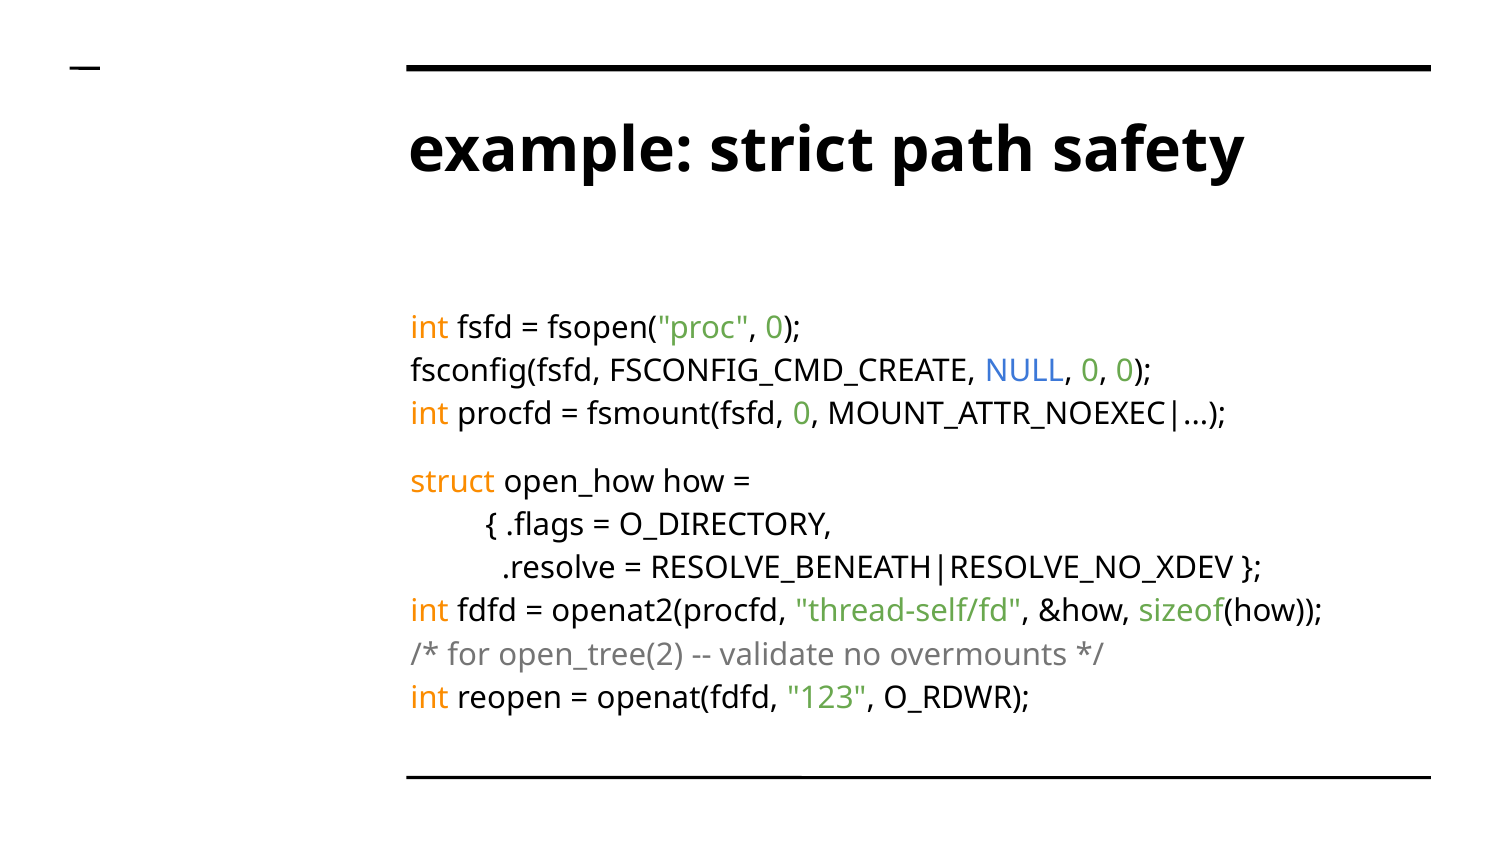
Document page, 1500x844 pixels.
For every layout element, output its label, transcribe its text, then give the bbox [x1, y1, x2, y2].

title example: strict path safety [393, 94, 1431, 199]
list int fsfd = fsopen("proc", 0); fsconfig(fsfd, FSCONFIG_CMD_CREATE, NULL, 0, 0); int procfd = fsmount(fsfd, 0, MOUNT_ATTR_NOEXEC|...); struct open_how how = { .flags = O_DIRECTORY, .resolve = RESOLVE_BENEATH|RESOLVE_NO_XDEV }; int fdfd = openat2(procfd, "thread-self/fd", &how, sizeof(how)); /* for open_tree(2) -- validate no overmounts */ int reopen = openat(fdfd, "123", O_RDWR); [395, 261, 1433, 755]
